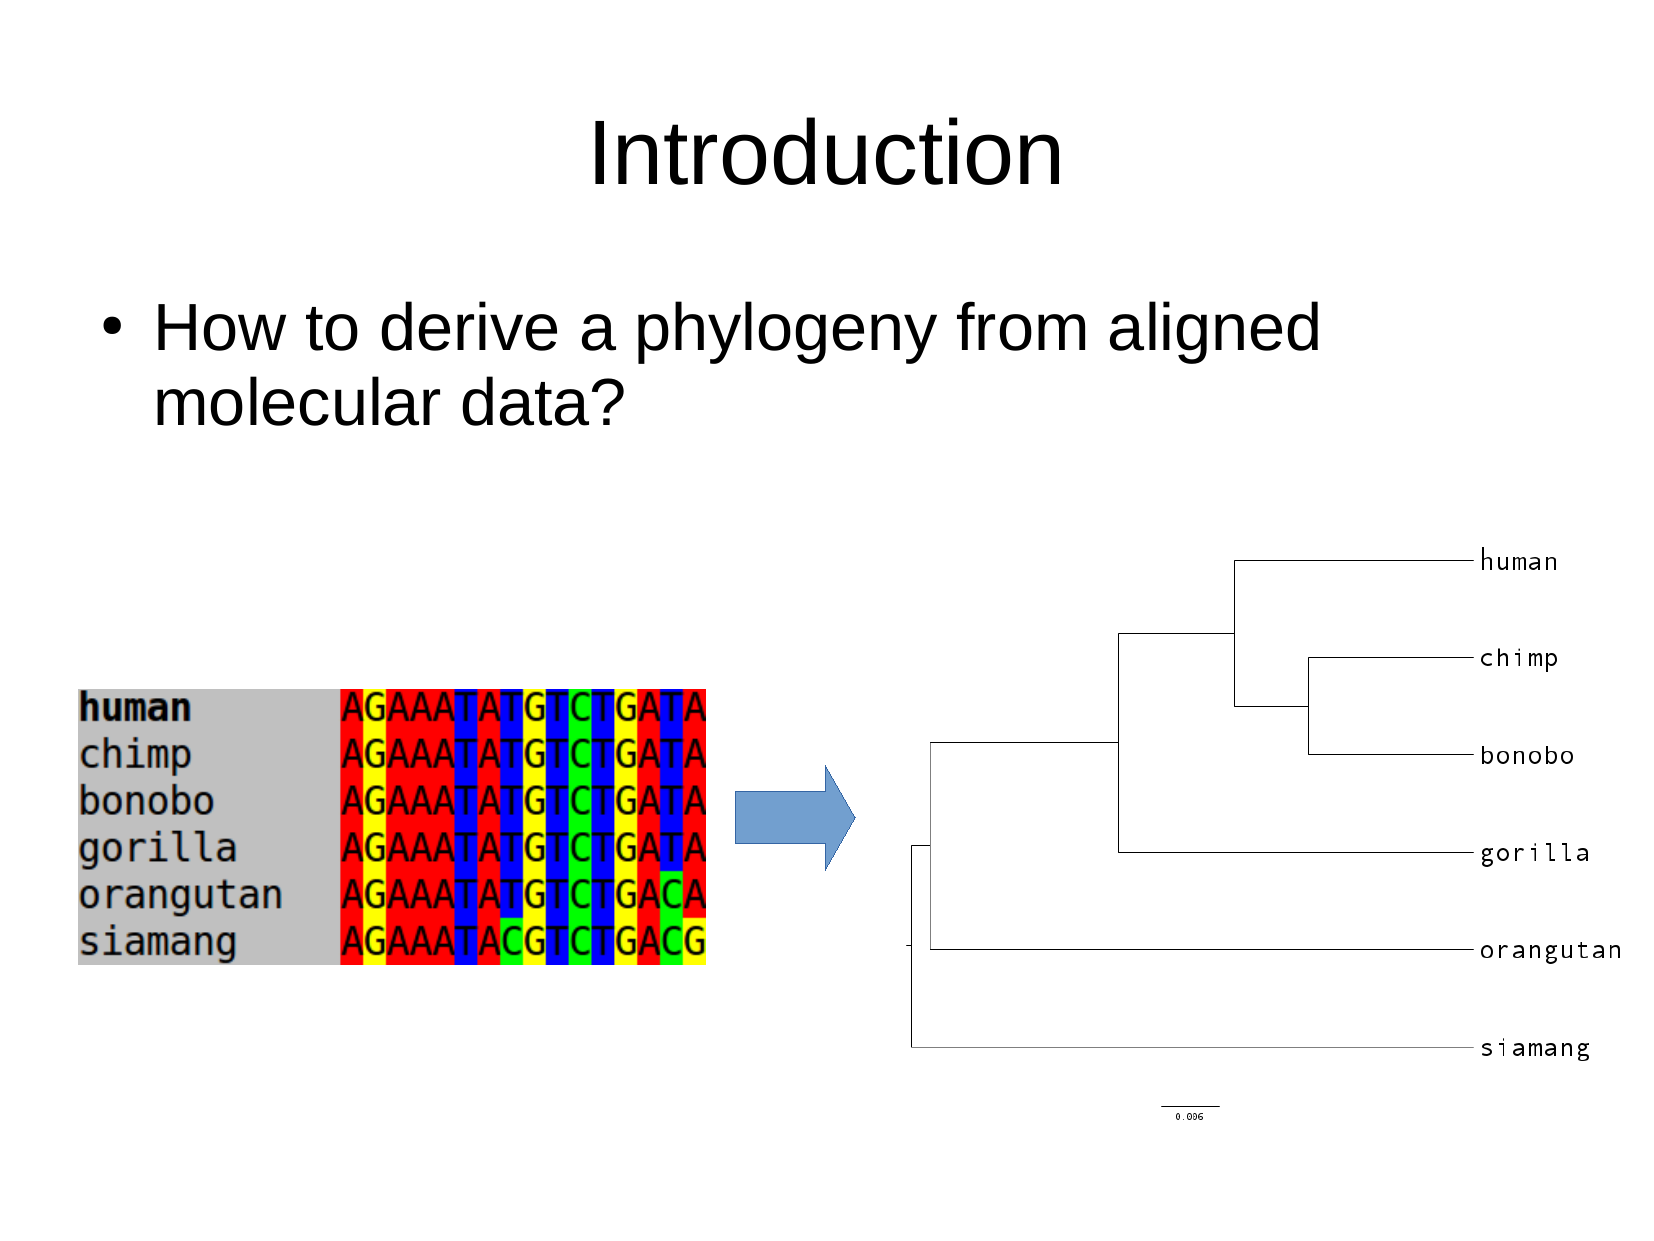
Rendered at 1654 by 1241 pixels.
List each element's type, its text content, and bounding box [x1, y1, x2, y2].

text_box [735, 765, 856, 871]
picture [78, 689, 706, 965]
list How to derive a phylogeny from aligned molecular data? [82, 290, 1571, 1010]
picture [900, 520, 1627, 1126]
title Introduction [82, 49, 1571, 257]
